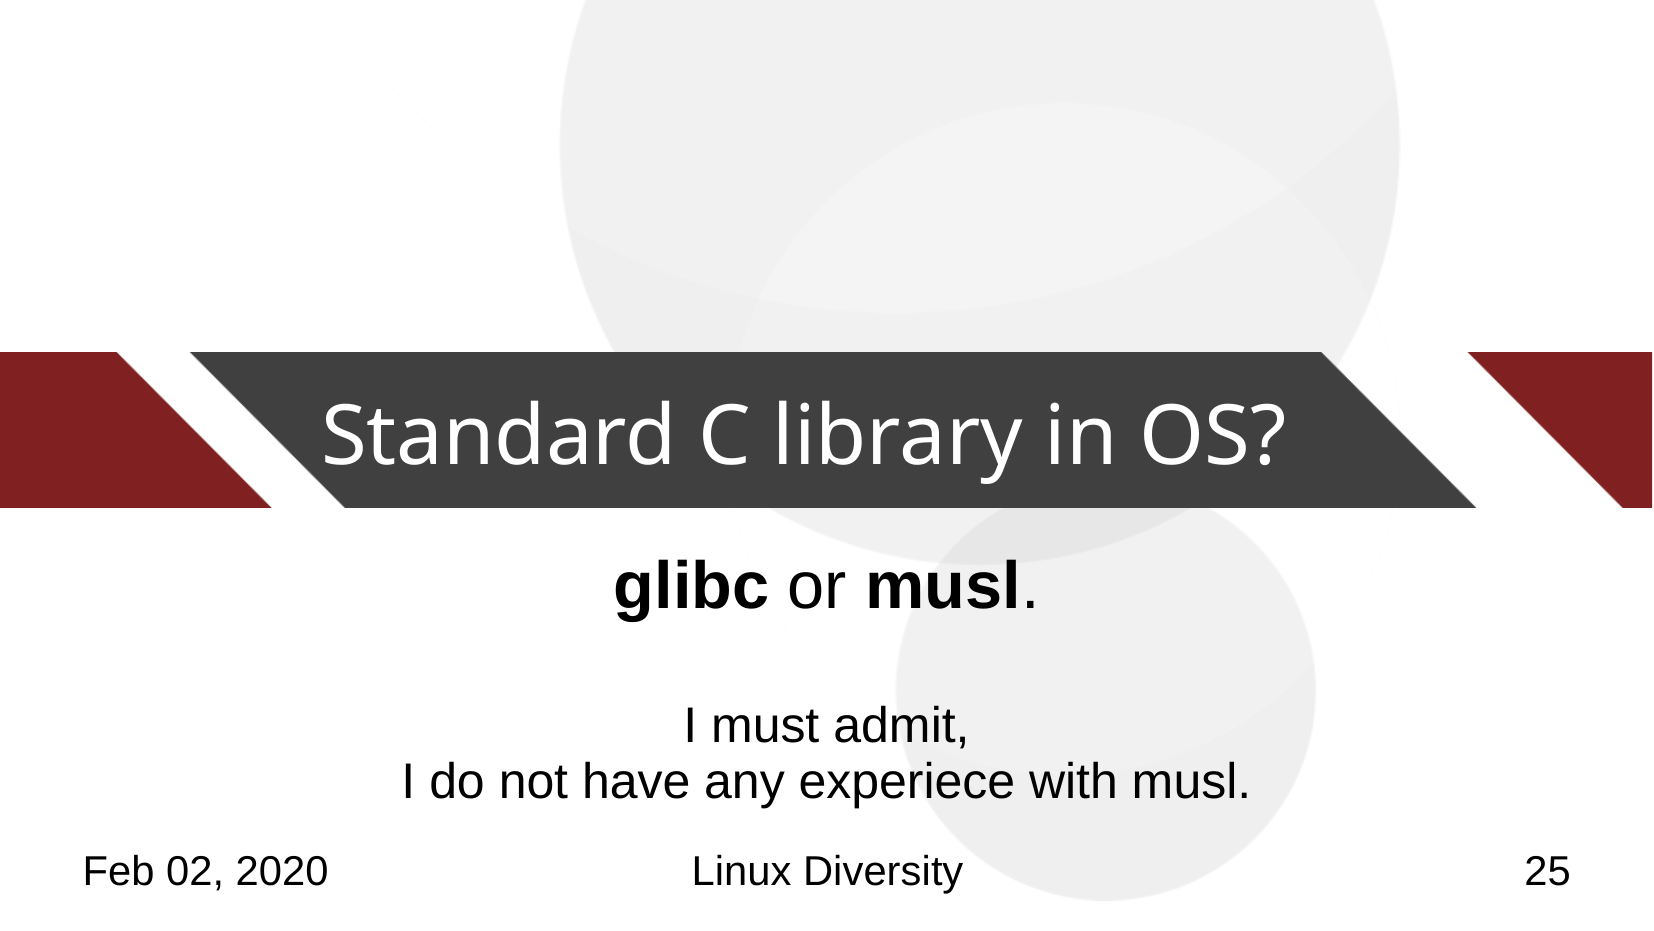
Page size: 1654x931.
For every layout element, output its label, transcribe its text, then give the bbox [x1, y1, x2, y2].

subtitle glibc or musl. I must admit, I do not have any experiece with musl. [82, 510, 1571, 848]
picture [0, 352, 1653, 508]
title Standard C library in OS? [60, 354, 1549, 511]
